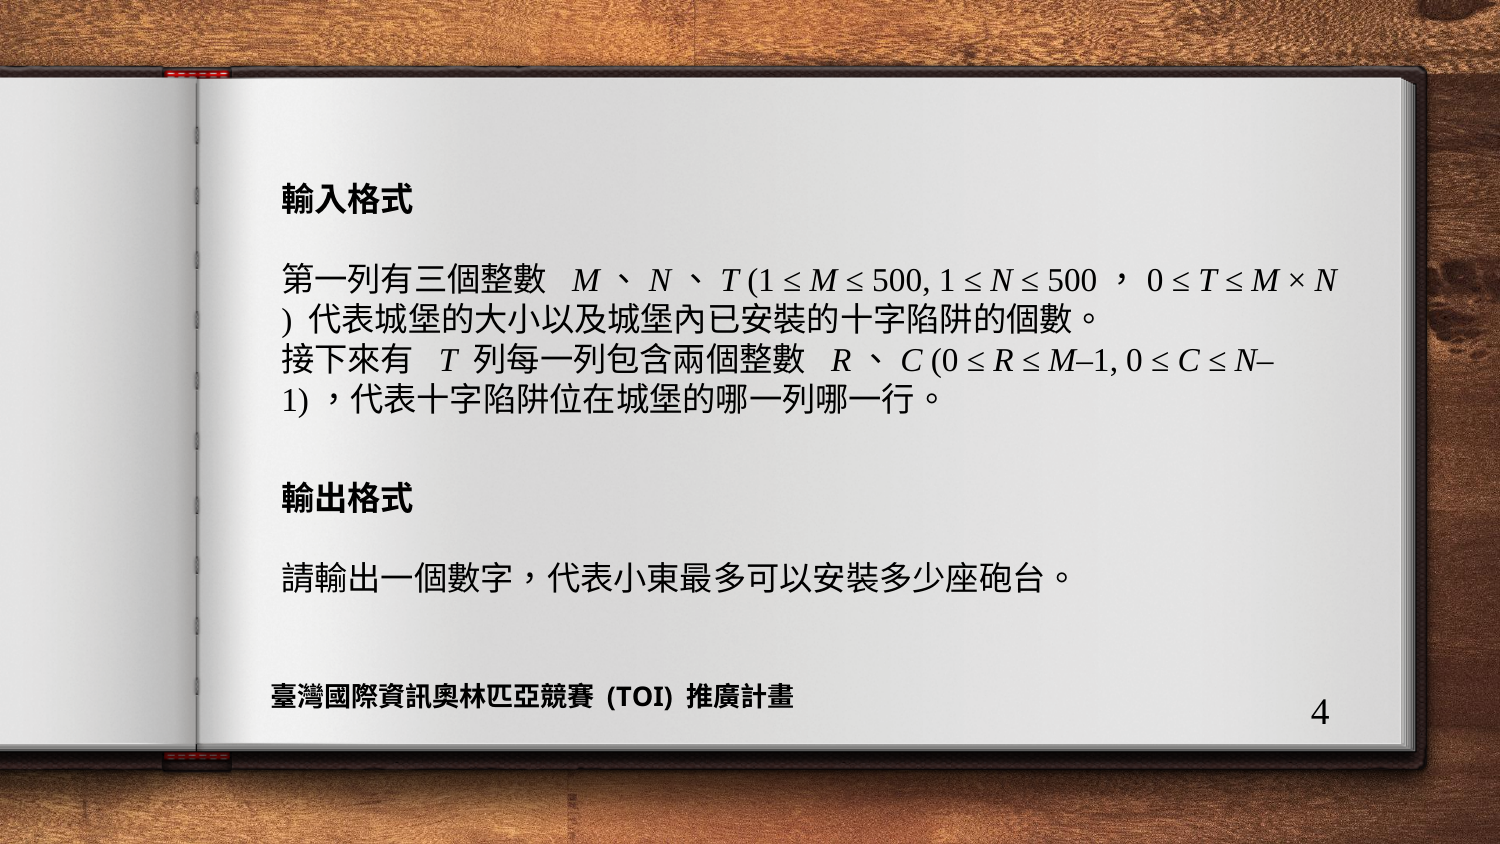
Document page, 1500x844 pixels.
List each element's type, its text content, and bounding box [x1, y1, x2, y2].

text_box 輸出格式 請輸出一個數字，代表小東最多可以安裝多少座砲台。 [266, 469, 1368, 604]
text_box [1295, 672, 1386, 737]
text_box 輸入格式 第一列有三個整數 M、N、T (1 ≤ M ≤ 500, 1 ≤ N ≤ 500，0 ≤ T ≤ M × N ) 代表城堡的大小以及城堡內已安裝的十字陷阱的個數。 接下來有 T 列每一列包含兩個整數 R、C (0 ≤ R ≤ M–1, 0 ≤ C ≤ N–1)，代表十字陷阱位在城堡的哪一列哪一行。 [266, 171, 1356, 425]
